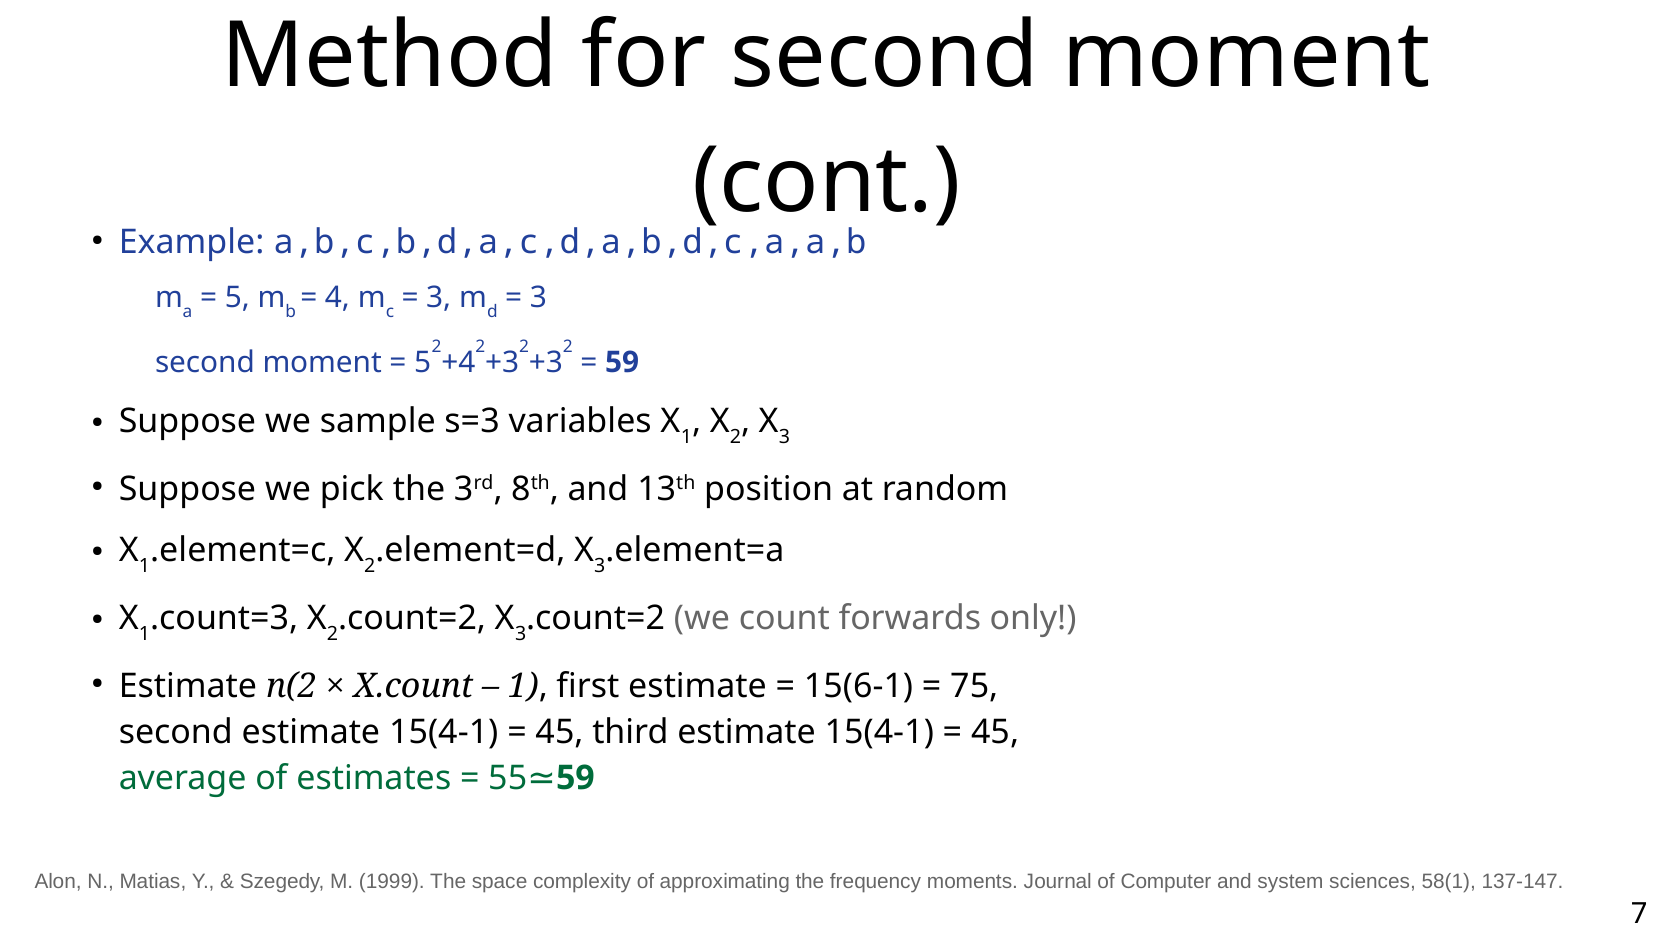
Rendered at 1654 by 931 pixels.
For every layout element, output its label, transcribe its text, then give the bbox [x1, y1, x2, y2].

list Example: a,b,c,b,d,a,c,d,a,b,d,c,a,a,b ma = 5, mb = 4, mc = 3, md = 3 second moment = 52+42+32+32 = 59 Suppose we sample s=3 variables X1, X2, X3 Suppose we pick the 3rd, 8th, and 13th position at random X1.element=c, X2.element=d, X3.element=a X1.count=3, X2.count=2, X3.count=2 (we count forwards only!) Estimate n(2 × X.count – 1), first estimate = 15(6-1) = 75, second estimate 15(4-1) = 45, third estimate 15(4-1) = 45, average of estimates = 55≃59 [82, 217, 1571, 808]
title Method for second moment (cont.) [82, 1, 1571, 217]
text_box Alon, N., Matias, Y., & Szegedy, M. (1999). The space complexity of approximating the frequency moments. Journal of Computer and system sciences, 58(1), 137-147. [19, 862, 1579, 901]
